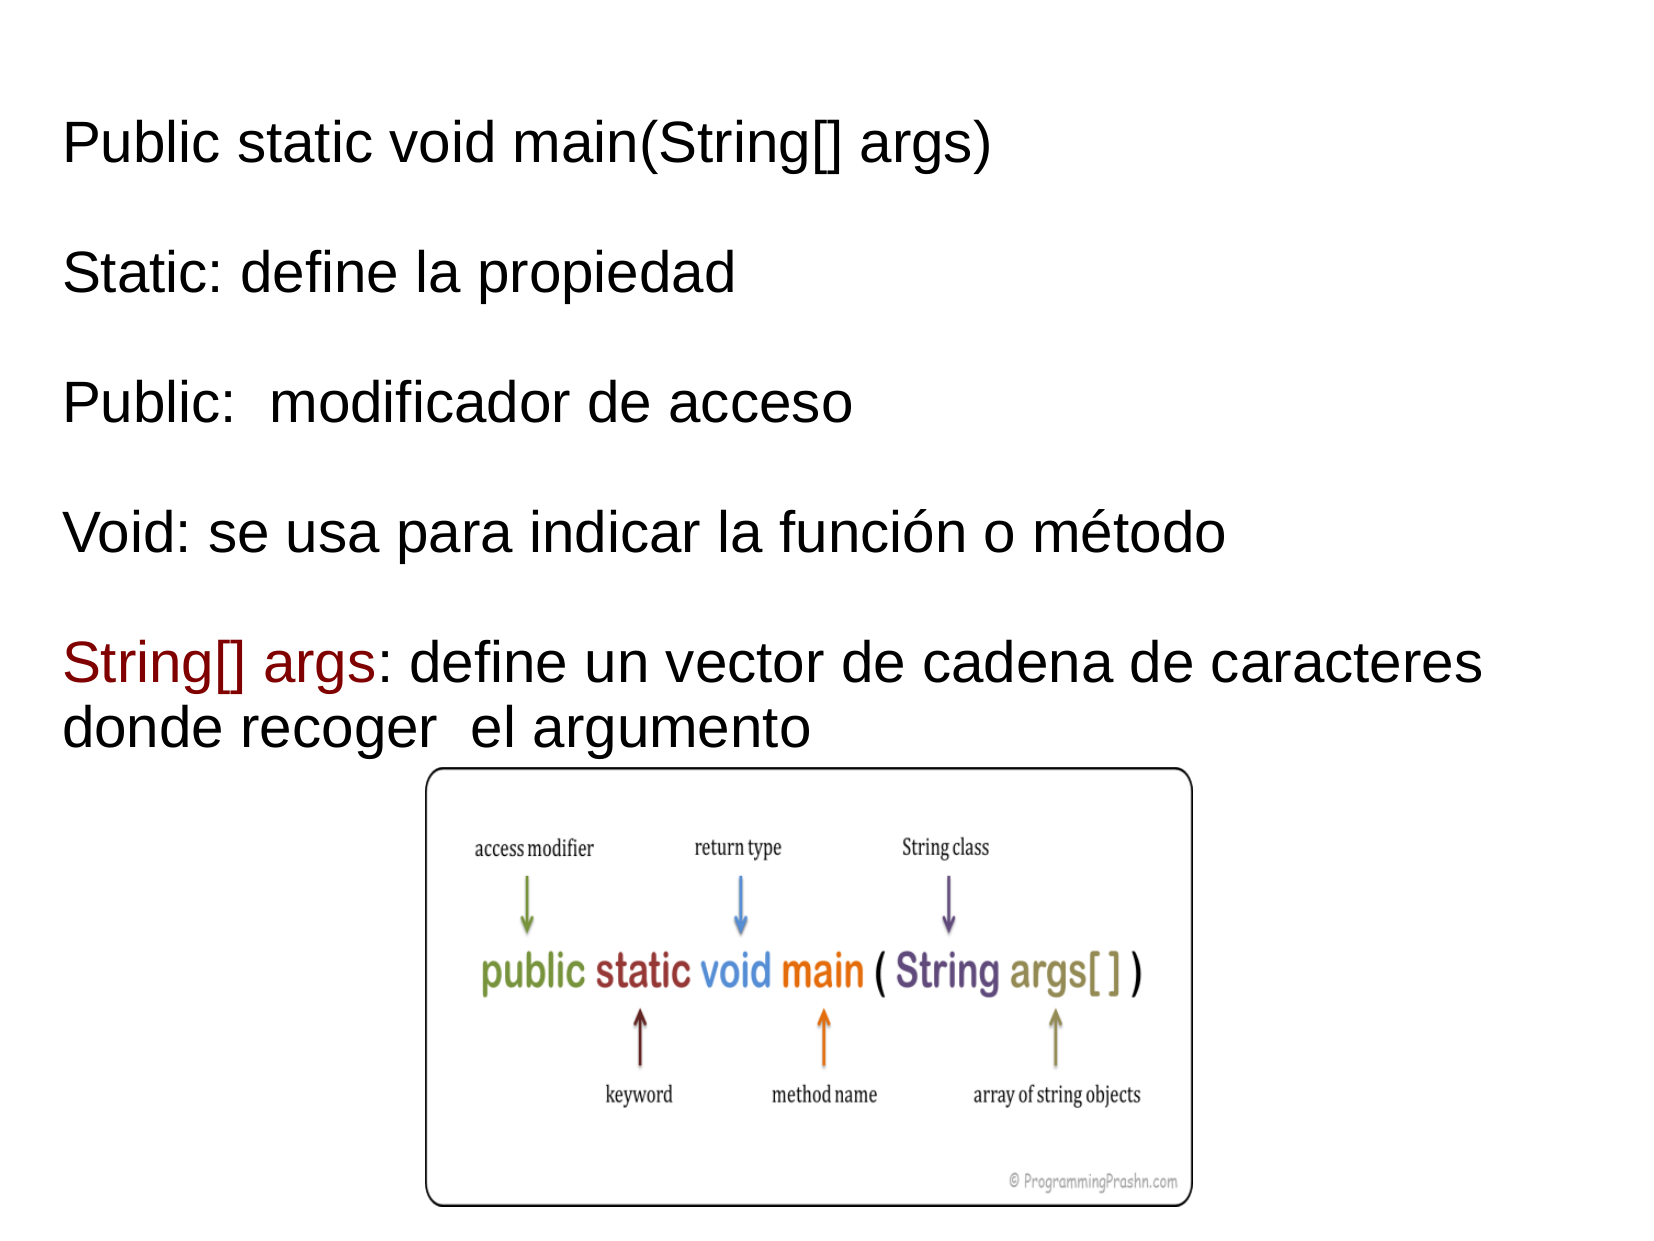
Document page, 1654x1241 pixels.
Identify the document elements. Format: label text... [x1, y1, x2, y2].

text_box Public static void main(String[] args) Static: define la propiedad Public: modificador de acceso Void: se usa para indicar la función o método String[] args: define un vector de cadena de caracteres donde recoger el argumento [47, 102, 1517, 768]
picture [425, 768, 1193, 1207]
